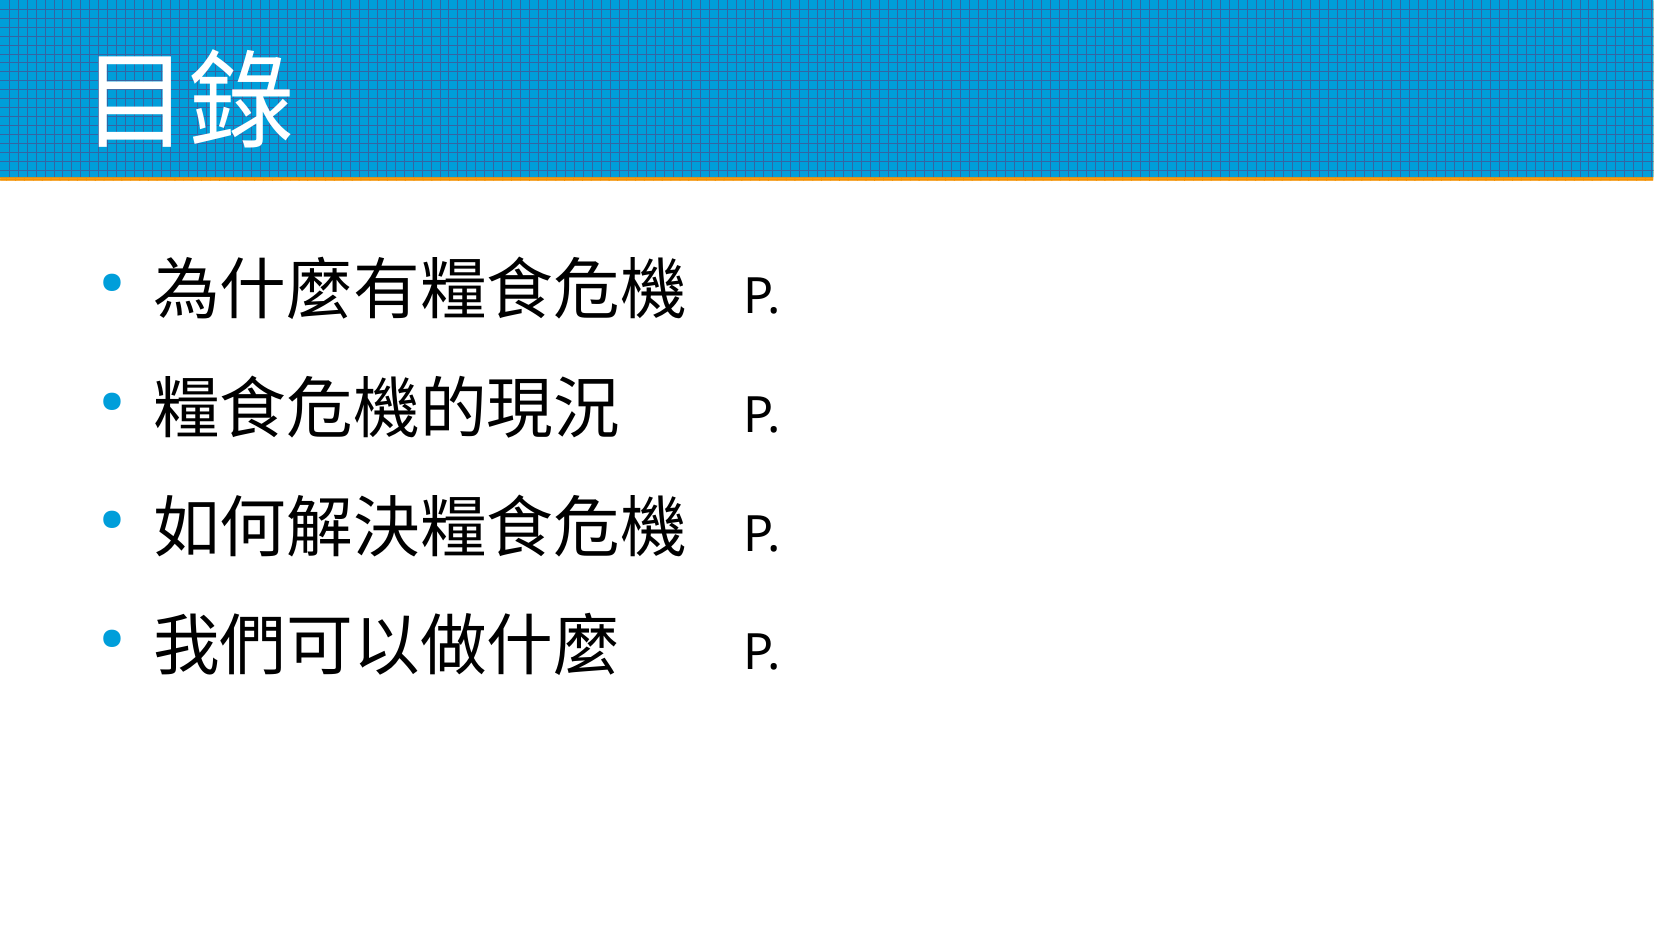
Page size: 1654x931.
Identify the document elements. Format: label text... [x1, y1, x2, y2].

title 目錄 [82, 14, 1571, 171]
list 為什麼有糧食危機 P. 糧食危機的現況 P. 如何解決糧食危機 P. 我們可以做什麼 P. [82, 236, 1563, 811]
